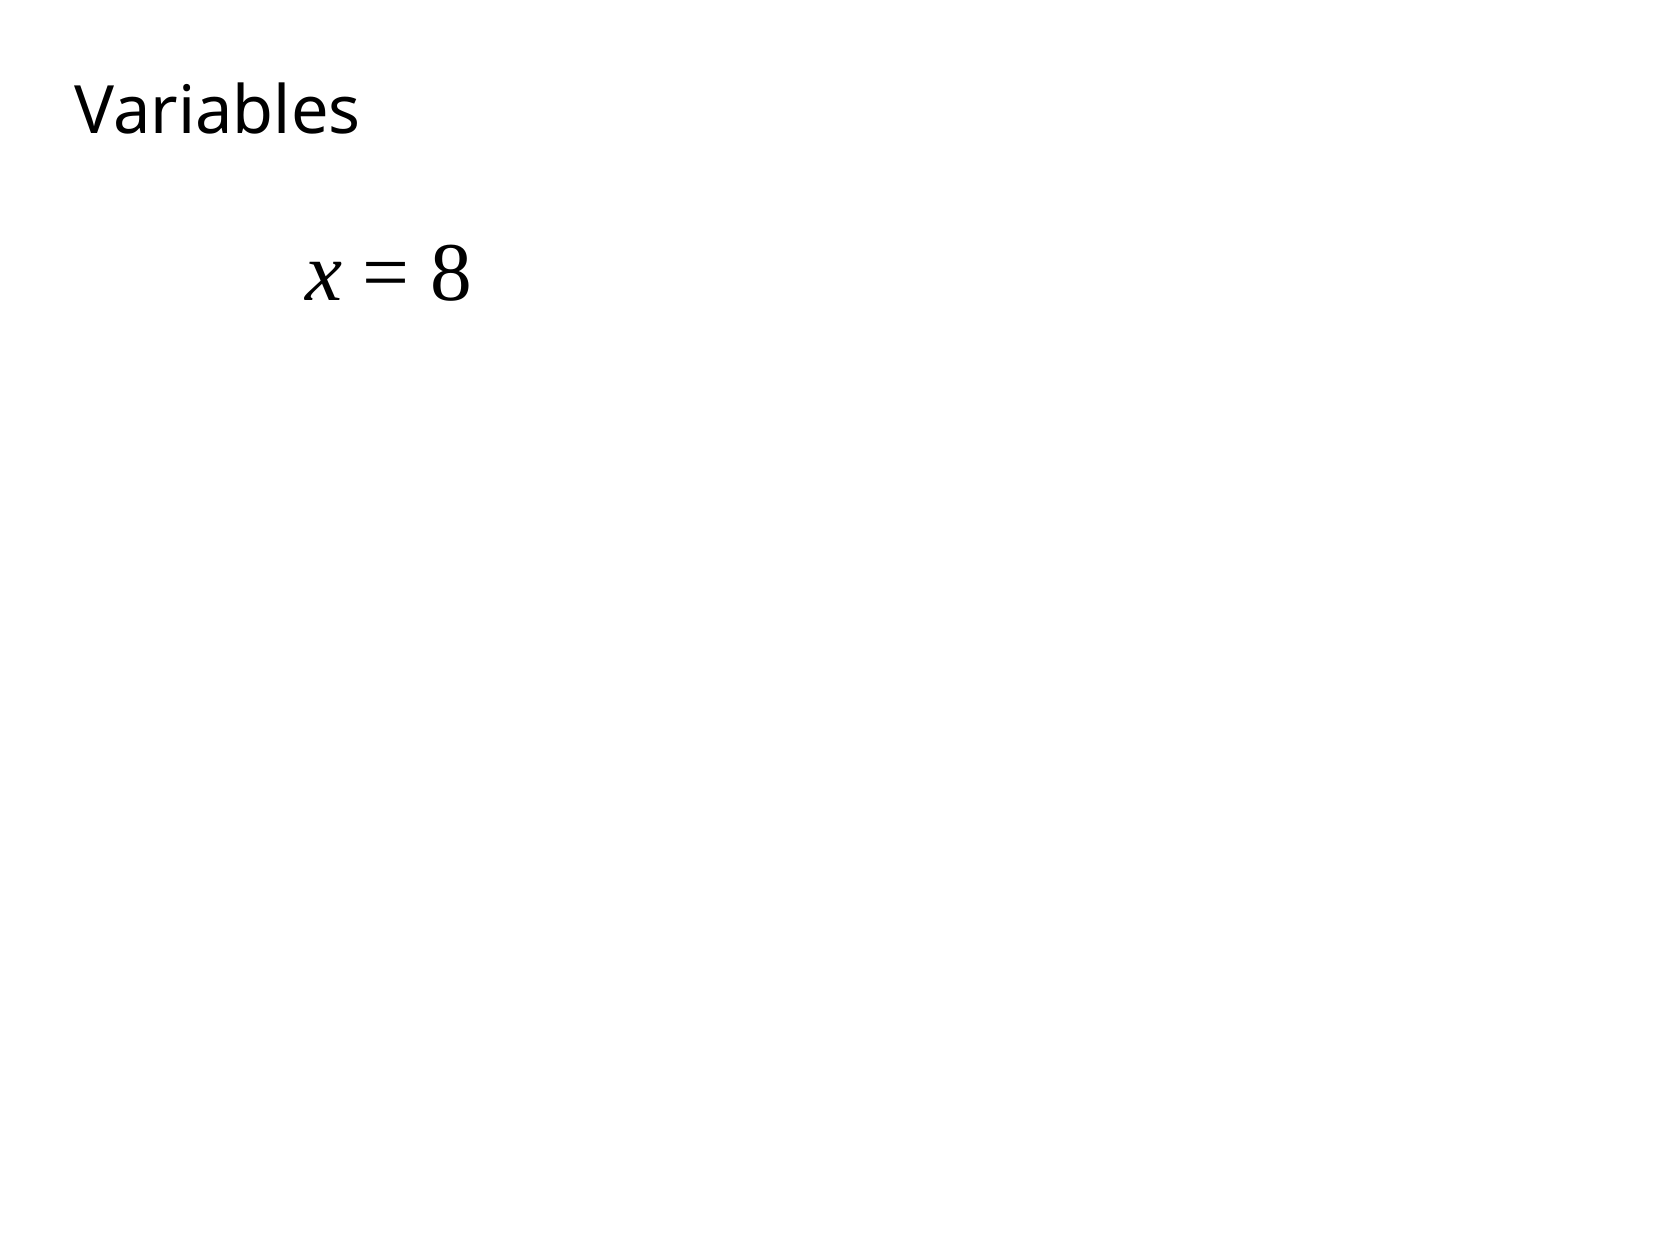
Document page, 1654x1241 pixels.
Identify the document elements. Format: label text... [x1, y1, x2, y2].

text_box Variables [60, 60, 1020, 180]
text_box x = 8 [290, 210, 515, 317]
